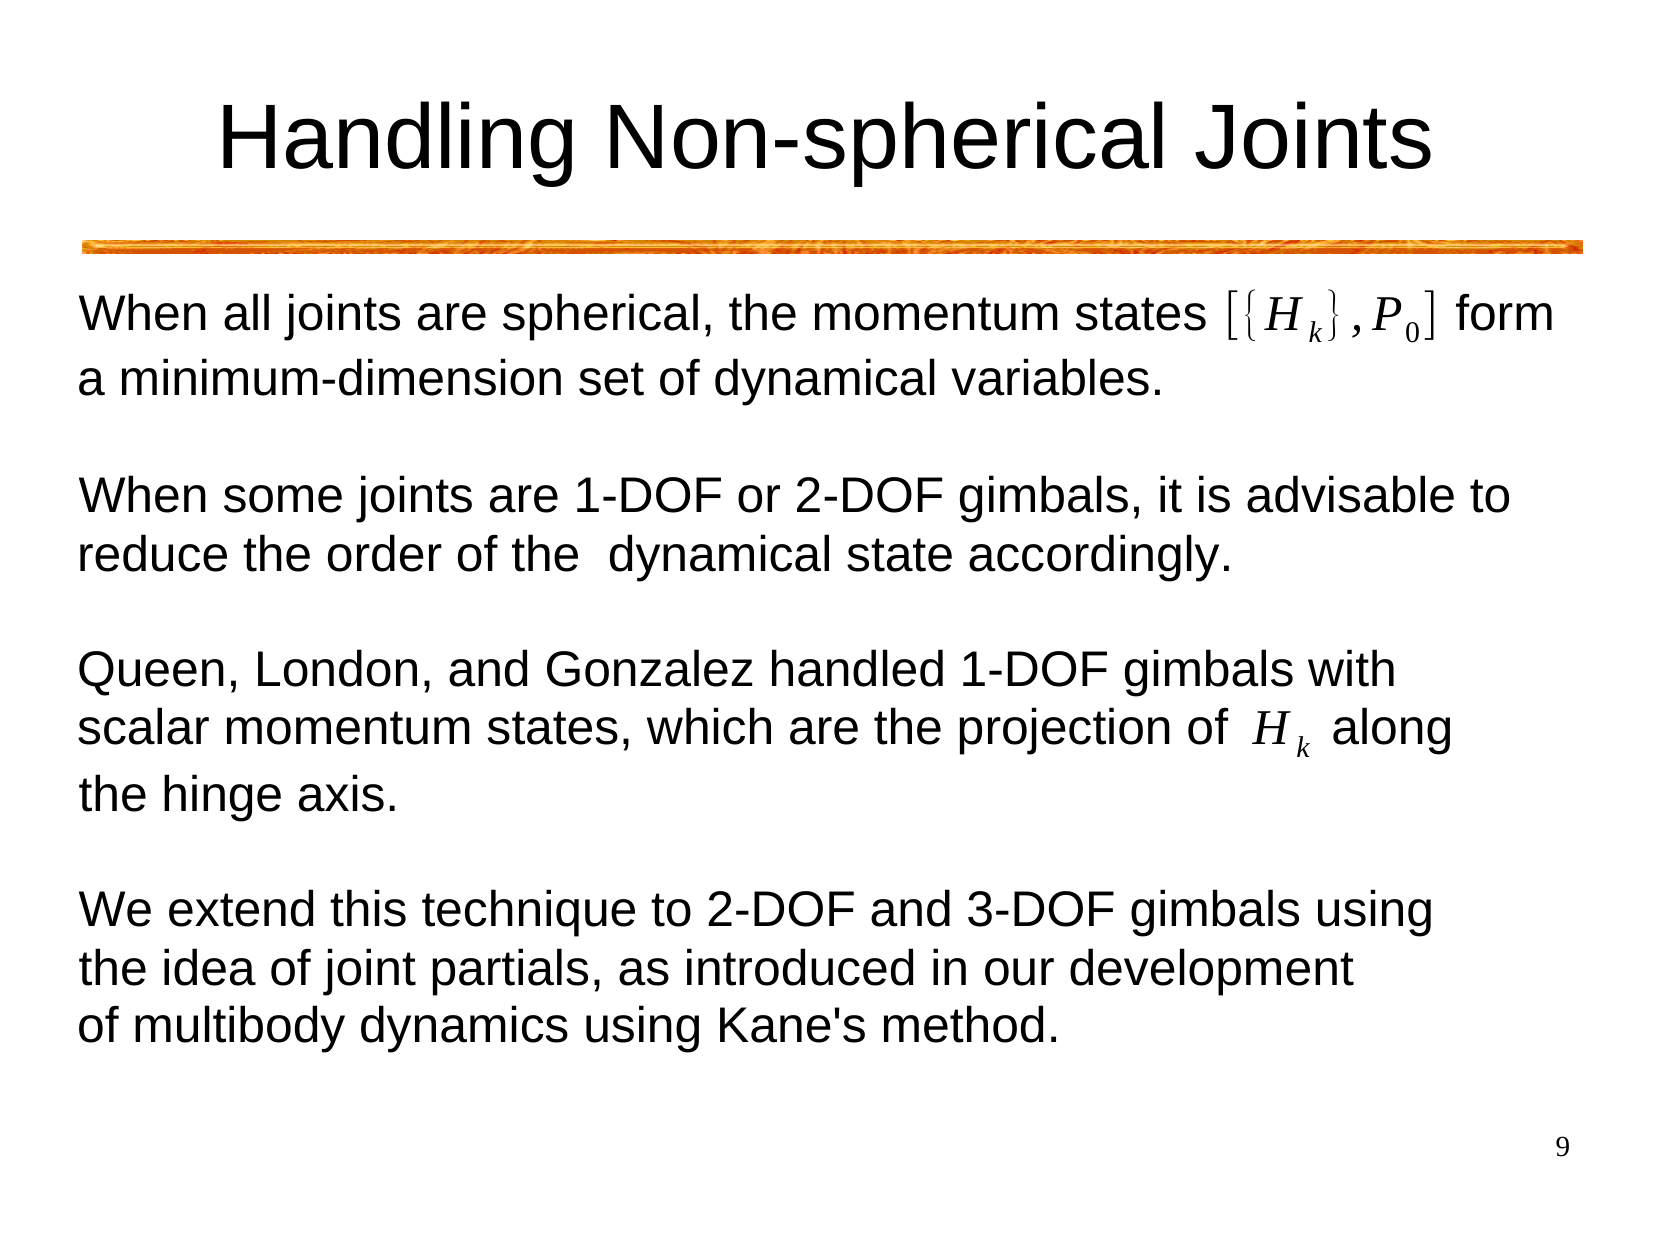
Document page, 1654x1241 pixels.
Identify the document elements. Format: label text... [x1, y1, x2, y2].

chart [71, 285, 1561, 1054]
title Handling Non-spherical Joints [82, 56, 1571, 218]
picture [82, 240, 1583, 254]
